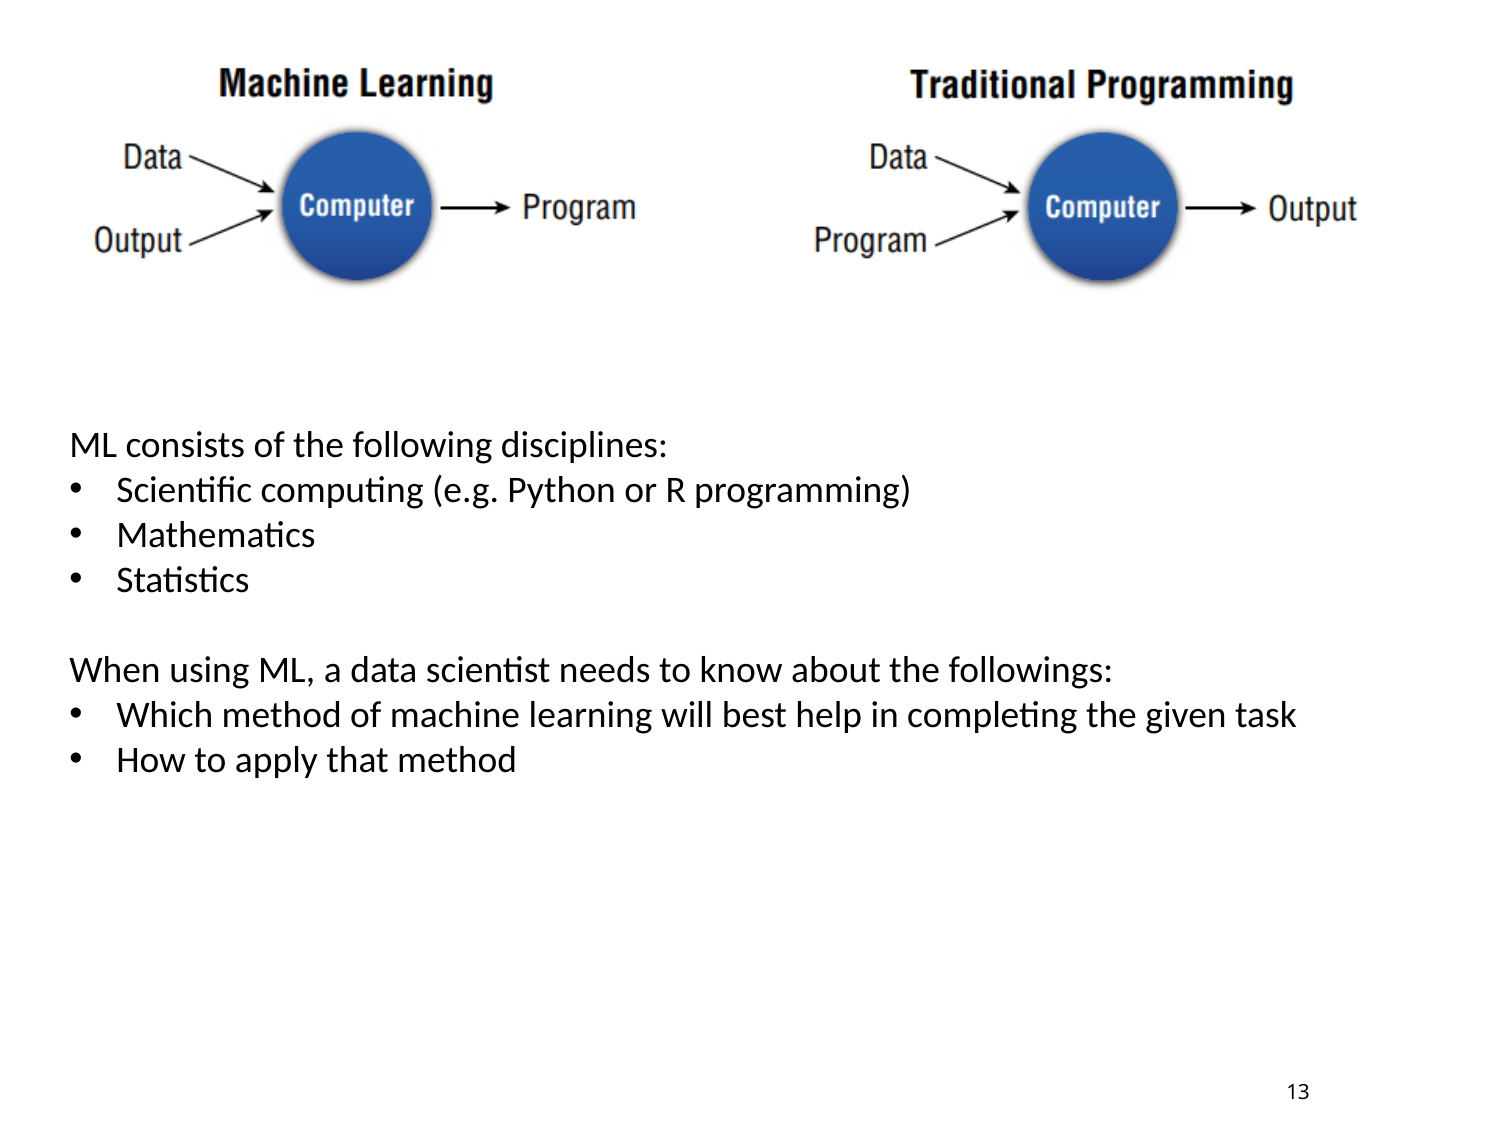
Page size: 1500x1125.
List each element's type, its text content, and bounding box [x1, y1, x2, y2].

slide_number 13 [1279, 1076, 1328, 1125]
picture [737, 37, 1436, 304]
text_box ML consists of the following disciplines: Scientific computing (e.g. Python or R programming) Mathematics Statistics When using ML, a data scientist needs to know about the followings: Which method of machine learning will best help in completing the given task How to apply that method [54, 412, 1430, 788]
picture [0, 37, 716, 304]
